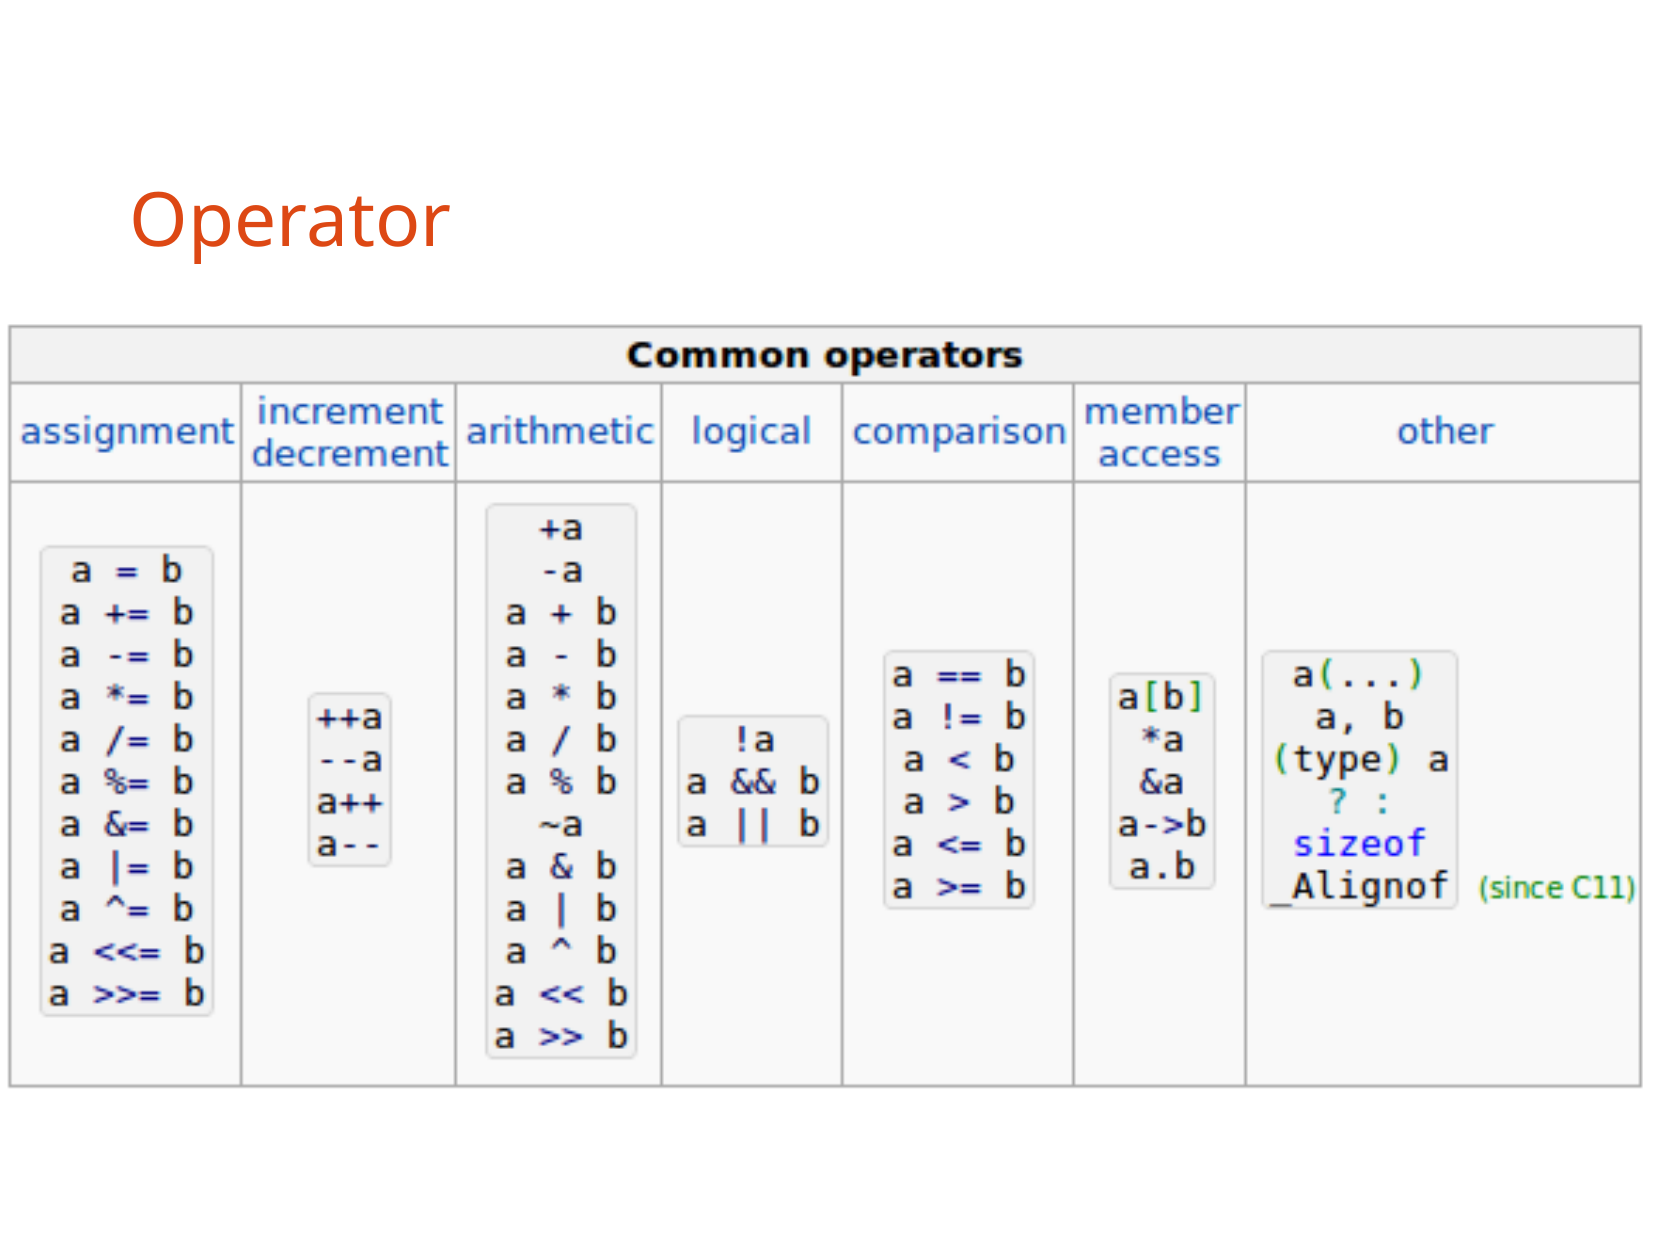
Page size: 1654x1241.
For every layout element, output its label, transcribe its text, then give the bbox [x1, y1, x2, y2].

title Operator [129, 153, 1518, 281]
picture [0, 309, 1654, 1096]
